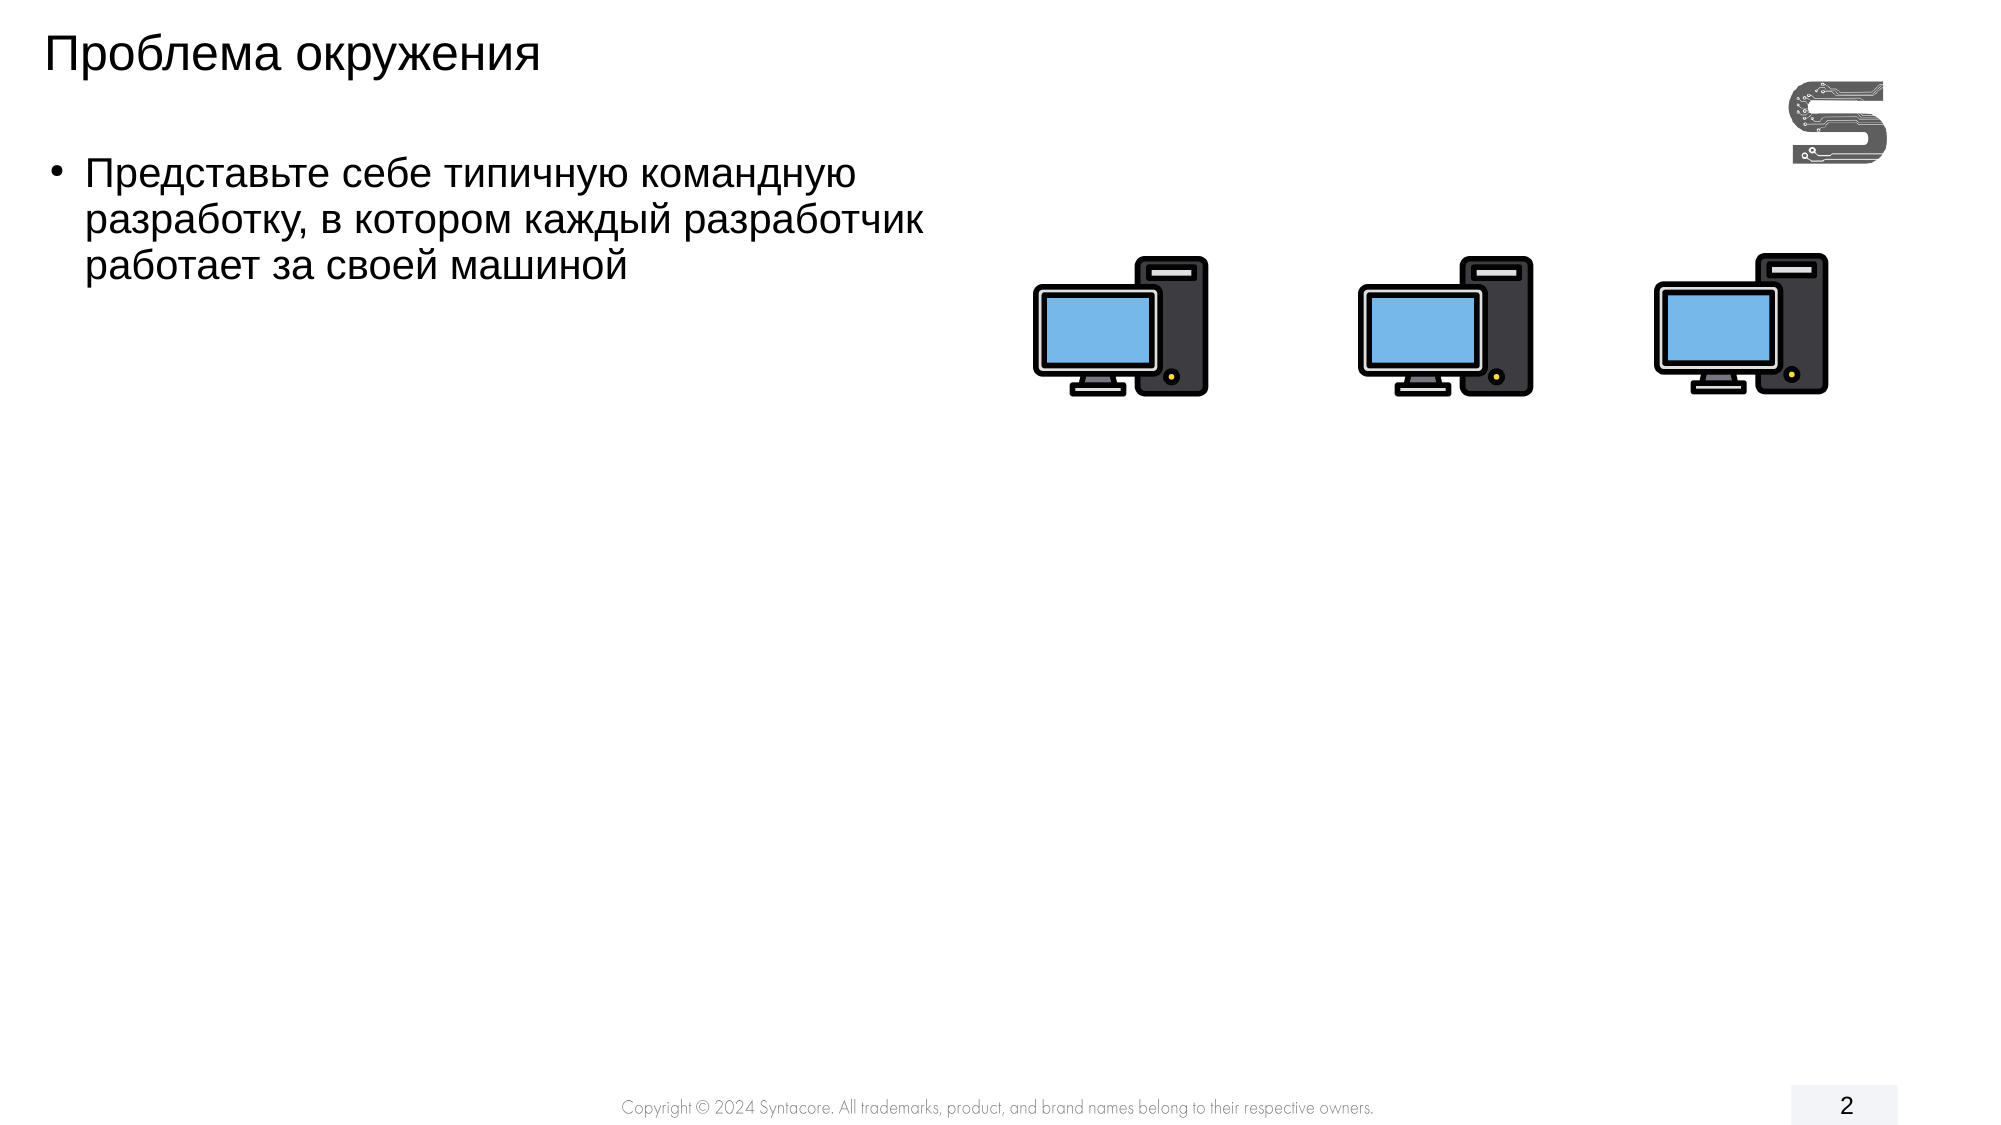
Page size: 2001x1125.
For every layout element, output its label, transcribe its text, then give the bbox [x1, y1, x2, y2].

picture [1788, 81, 1887, 164]
text_box Проблема окружения [0, 18, 852, 89]
picture [1030, 236, 1211, 416]
picture [621, 1094, 1381, 1119]
picture [1355, 236, 1536, 416]
picture [1651, 233, 1831, 414]
text_box Представьте себе типичную командную разработку, в котором каждый разработчик работает за своей машиной [34, 141, 1004, 591]
text_box <number> [1825, 1084, 1969, 1125]
